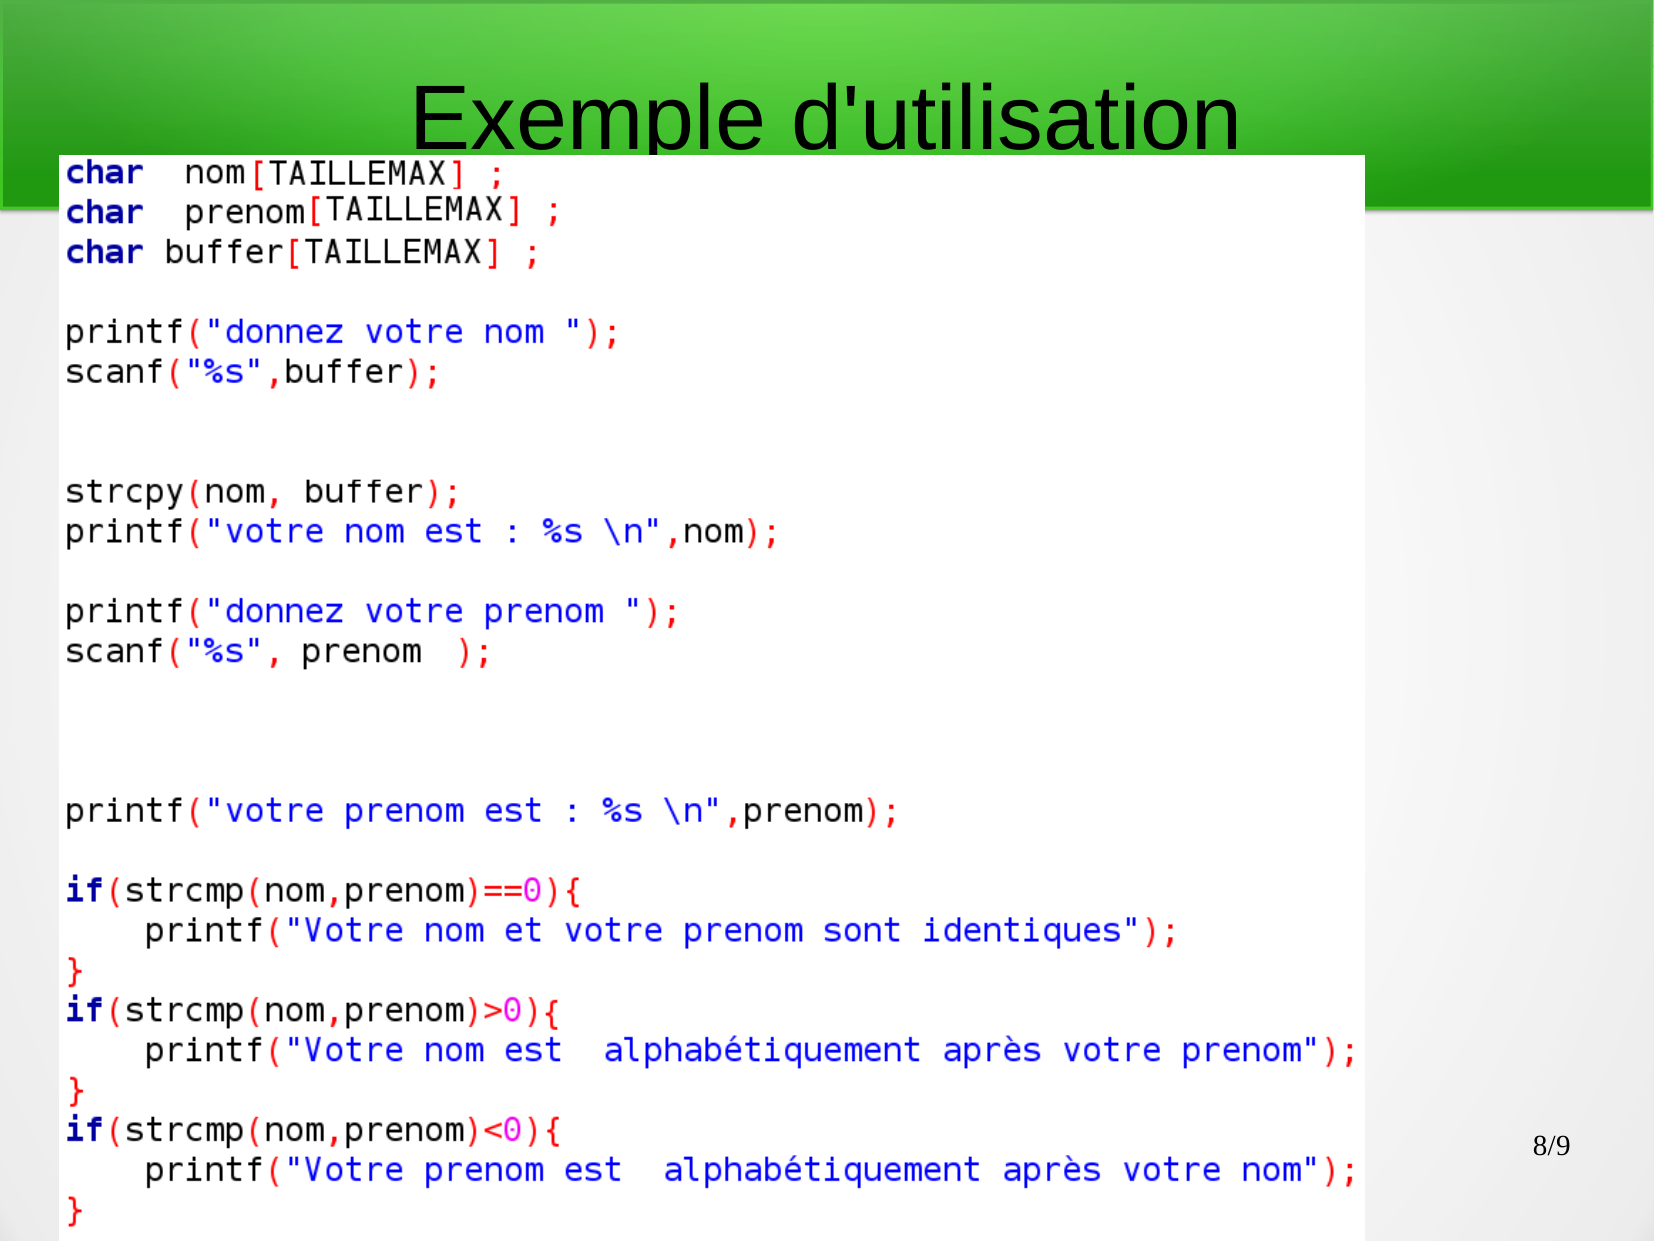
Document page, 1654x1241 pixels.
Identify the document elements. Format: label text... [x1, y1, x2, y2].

title Exemple d'utilisation [82, 47, 1571, 189]
picture [59, 155, 1365, 1241]
